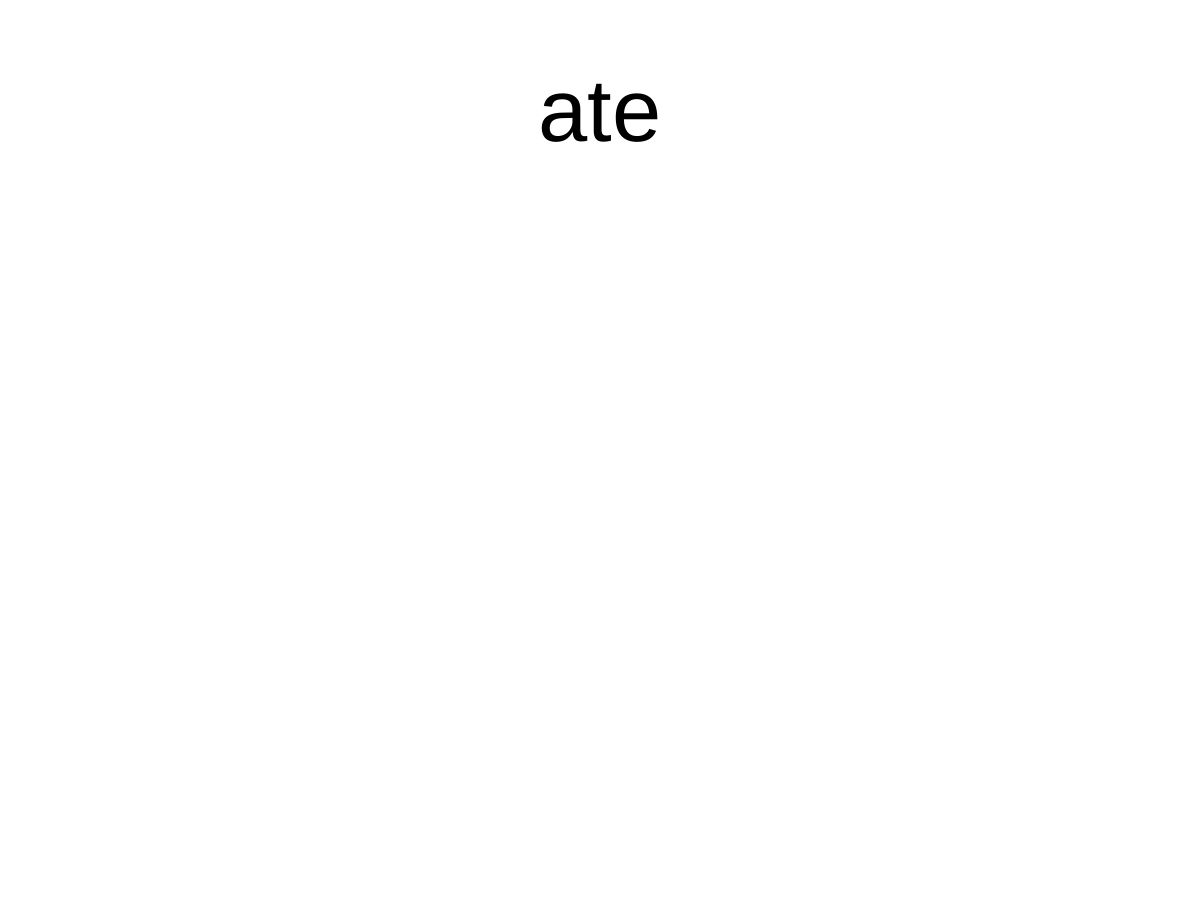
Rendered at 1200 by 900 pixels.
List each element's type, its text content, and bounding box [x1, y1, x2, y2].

title ate [60, 35, 1141, 187]
